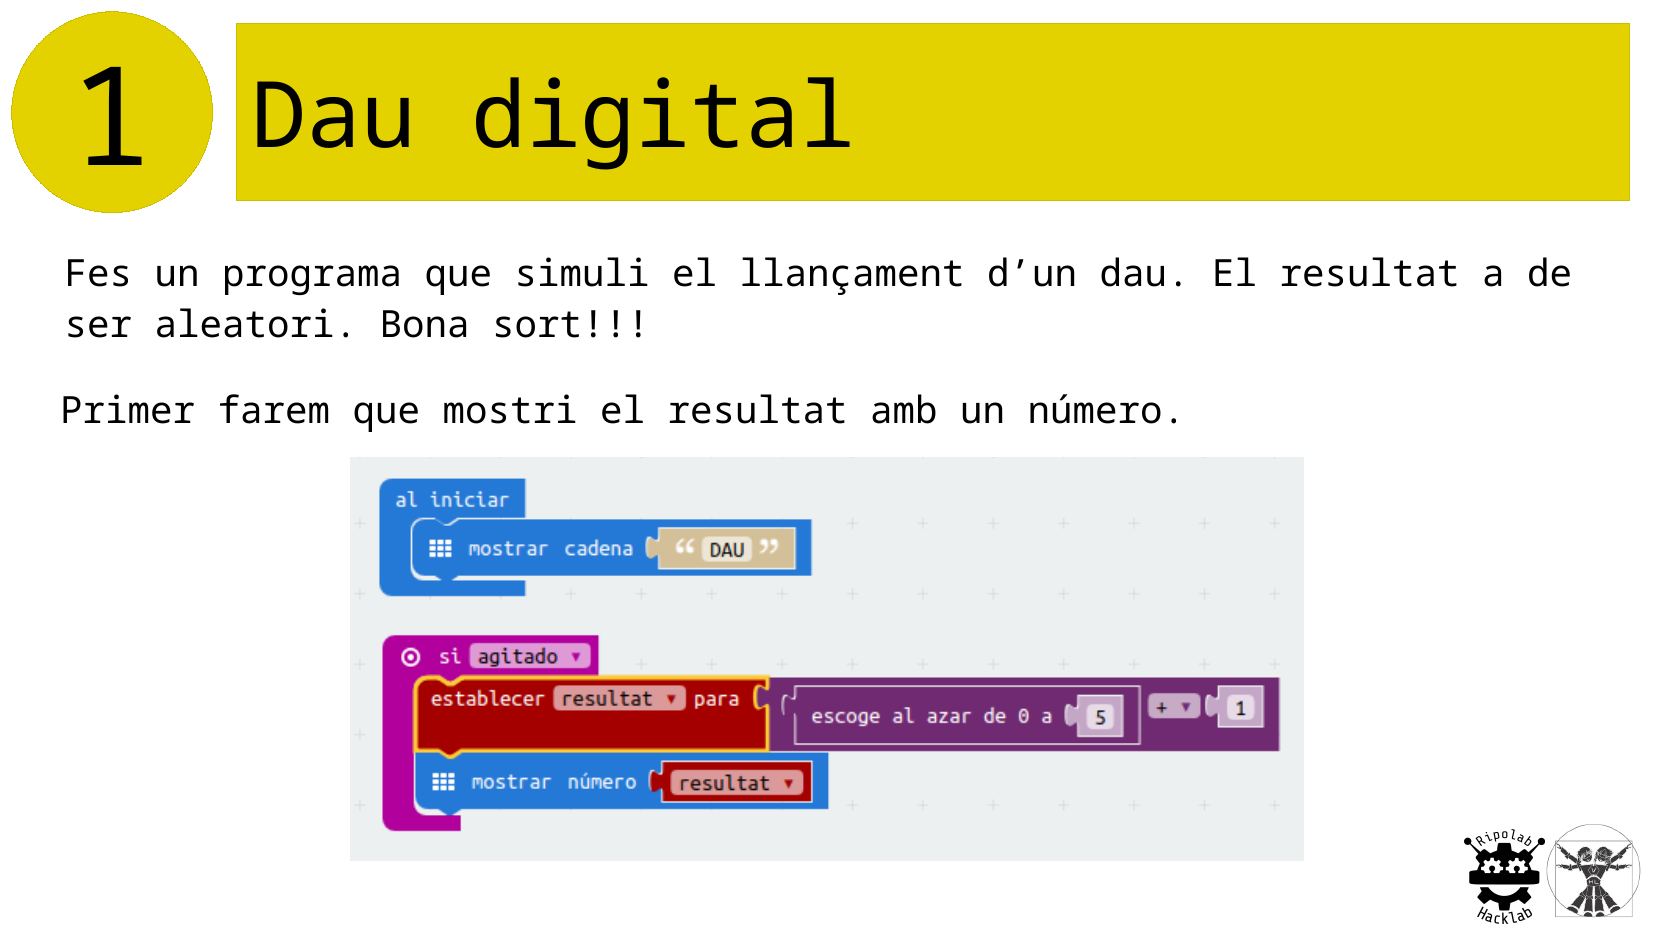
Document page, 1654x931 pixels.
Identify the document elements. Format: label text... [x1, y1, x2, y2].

text_box Dau digital [236, 23, 1630, 201]
picture [350, 483, 1304, 861]
text_box Fes un programa que simuli el llançament d’un dau. El resultat a de ser aleatori. Bona sort!!! [49, 238, 1629, 352]
picture [1464, 820, 1642, 924]
text_box 1 [11, 11, 213, 213]
text_box Primer farem que mostri el resultat amb un número. [45, 375, 1625, 483]
